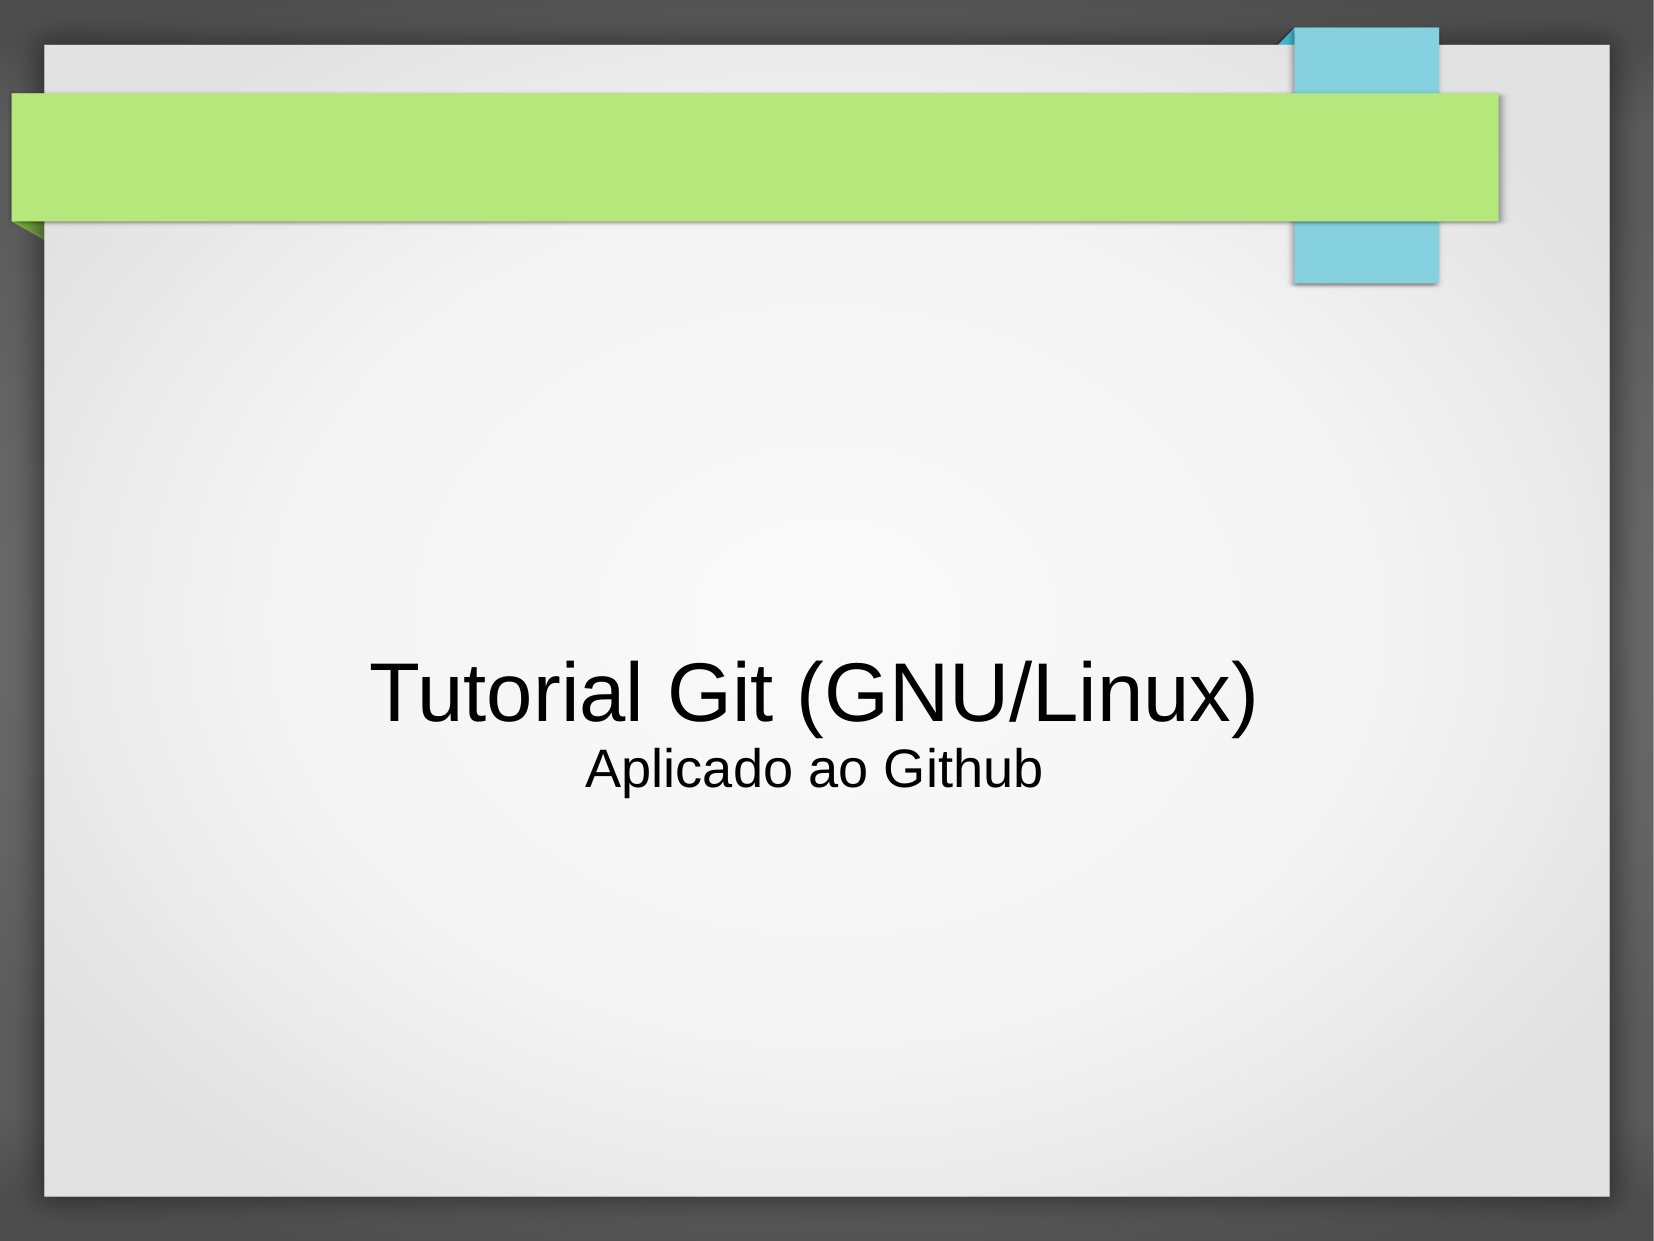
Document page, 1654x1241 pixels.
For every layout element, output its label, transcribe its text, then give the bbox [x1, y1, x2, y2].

subtitle Tutorial Git (GNU/Linux) Aplicado ao Github [224, 448, 1406, 997]
picture [0, 0, 1654, 1241]
